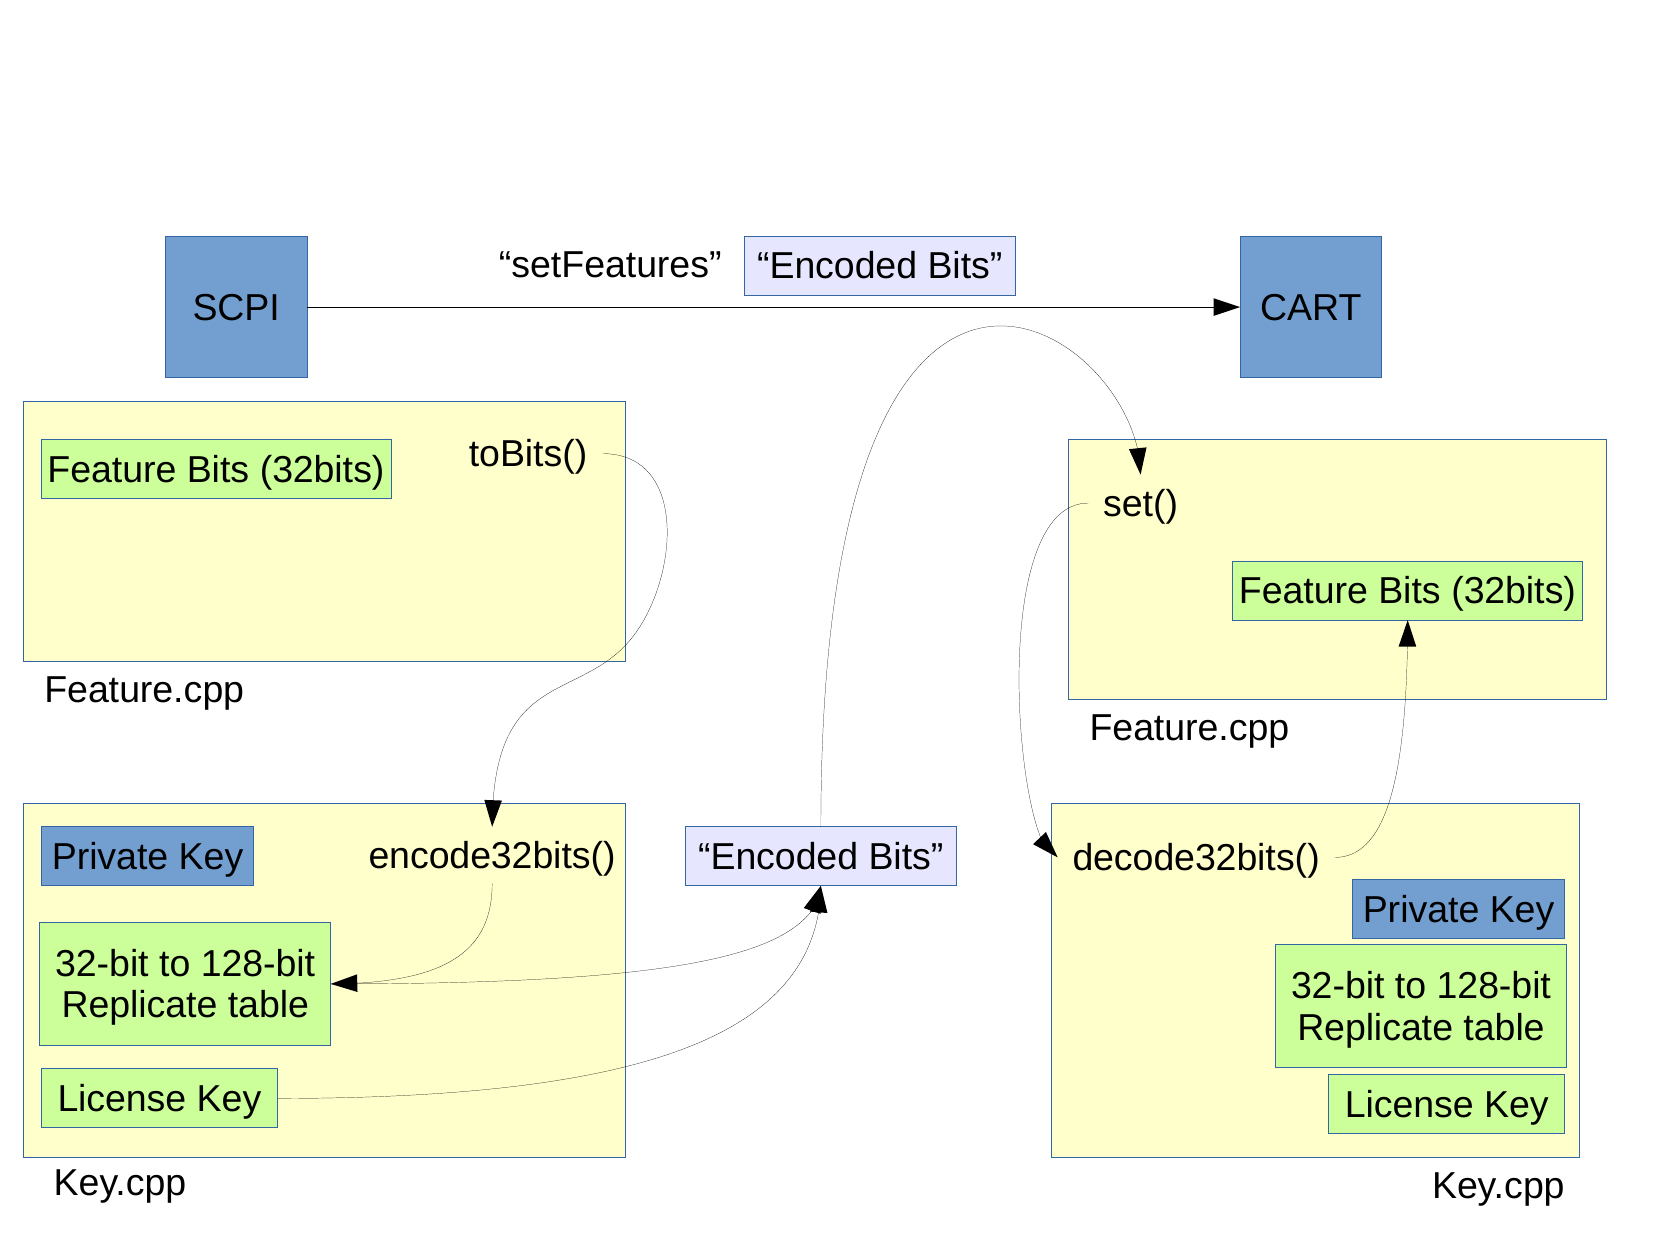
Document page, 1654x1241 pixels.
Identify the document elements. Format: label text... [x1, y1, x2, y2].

text_box CART [1240, 236, 1382, 378]
text_box Feature.cpp [29, 661, 259, 719]
text_box [1051, 803, 1580, 1158]
text_box [1068, 439, 1607, 700]
text_box 32-bit to 128-bit Replicate table [39, 922, 331, 1046]
text_box decode32bits() [1057, 829, 1335, 886]
text_box SCPI [165, 236, 308, 378]
text_box set() [1088, 474, 1193, 532]
text_box [608, 646, 626, 662]
text_box “Encoded Bits” [744, 236, 1016, 296]
text_box Feature Bits (32bits) [1232, 561, 1583, 621]
text_box Key.cpp [1417, 1157, 1580, 1215]
text_box [23, 401, 626, 662]
text_box [23, 803, 626, 1158]
text_box [1051, 803, 1388, 857]
text_box Feature Bits (32bits) [41, 439, 392, 499]
text_box Private Key [41, 826, 254, 886]
text_box [375, 884, 626, 983]
text_box toBits() [453, 425, 603, 483]
text_box Feature.cpp [1074, 699, 1305, 756]
text_box encode32bits() [353, 826, 631, 884]
text_box “setFeatures” [484, 236, 737, 294]
text_box 32-bit to 128-bit Replicate table [1275, 944, 1567, 1068]
text_box License Key [41, 1068, 278, 1128]
text_box Key.cpp [38, 1153, 201, 1211]
text_box License Key [1328, 1074, 1565, 1134]
text_box [1068, 439, 1139, 507]
text_box Private Key [1352, 879, 1565, 939]
text_box “Encoded Bits” [685, 826, 957, 886]
text_box [493, 803, 626, 826]
